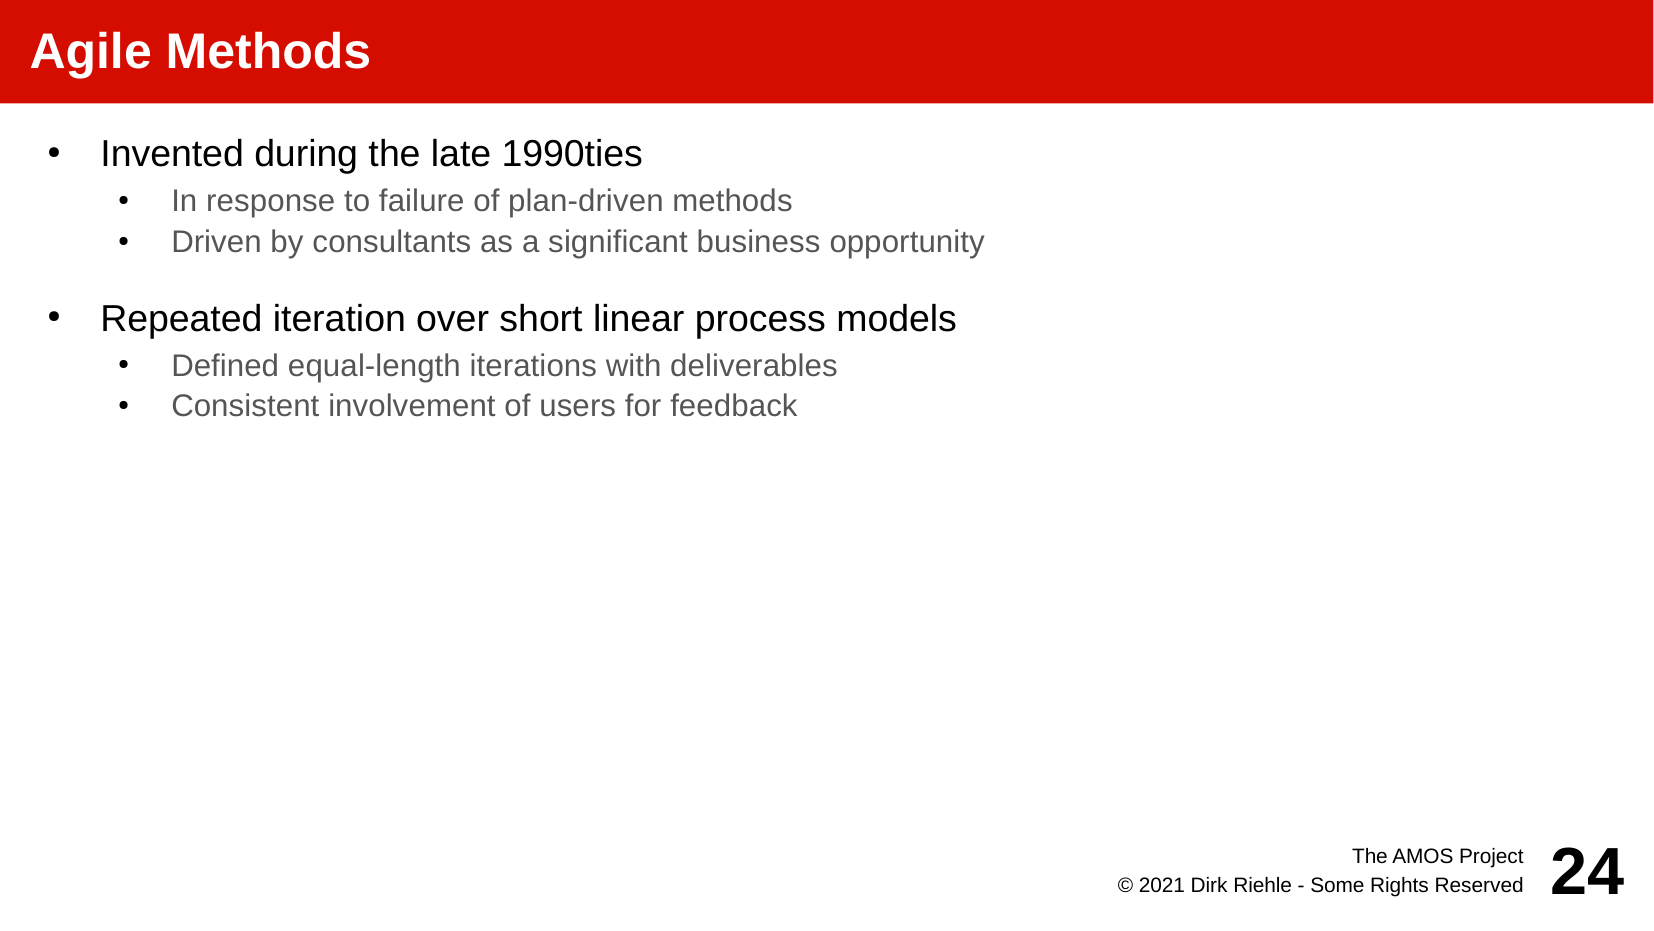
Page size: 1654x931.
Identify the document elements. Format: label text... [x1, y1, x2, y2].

list Invented during the late 1990ties In response to failure of plan-driven methods Driven by consultants as a significant business opportunity Repeated iteration over short linear process models Defined equal-length iterations with deliverables Consistent involvement of users for feedback [29, 132, 1625, 813]
title Agile Methods [0, 0, 1654, 104]
